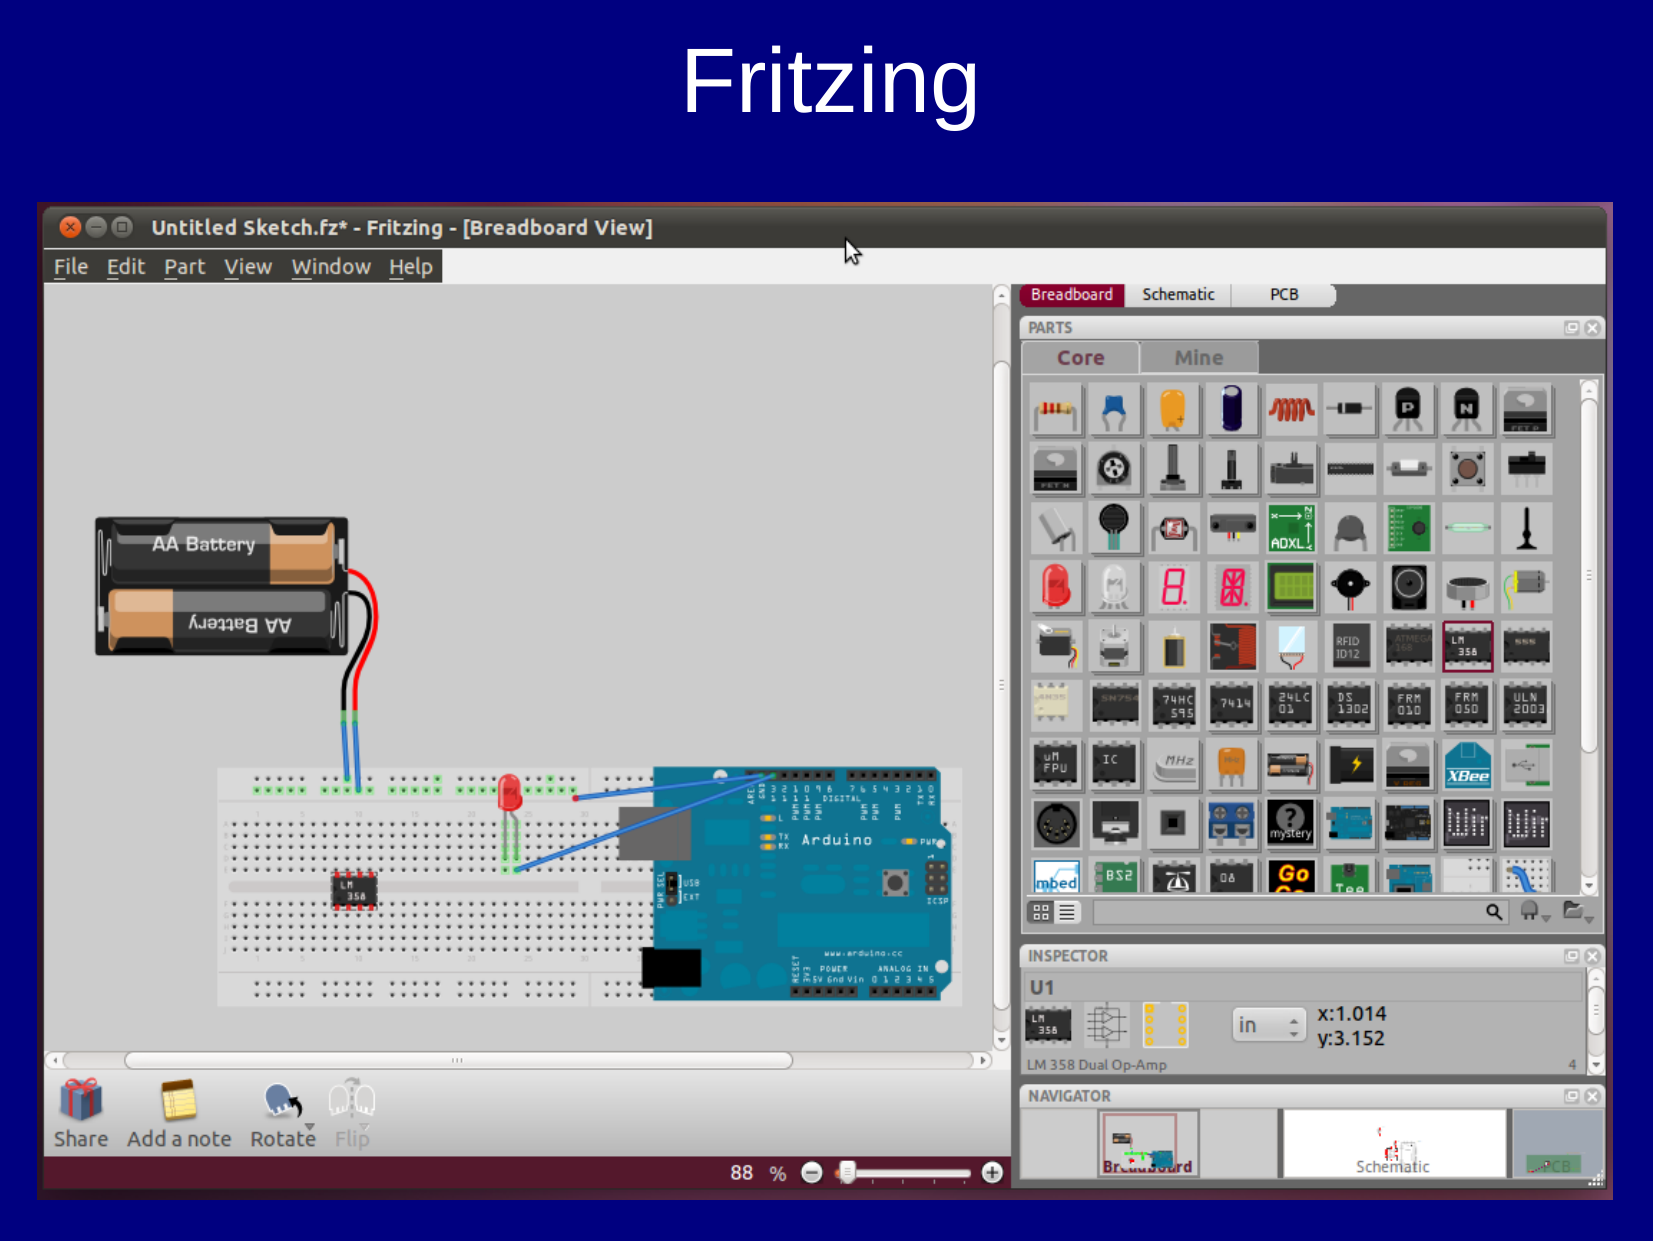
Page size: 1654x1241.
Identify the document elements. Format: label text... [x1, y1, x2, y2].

picture [37, 202, 1613, 1201]
title Fritzing [87, 11, 1576, 151]
